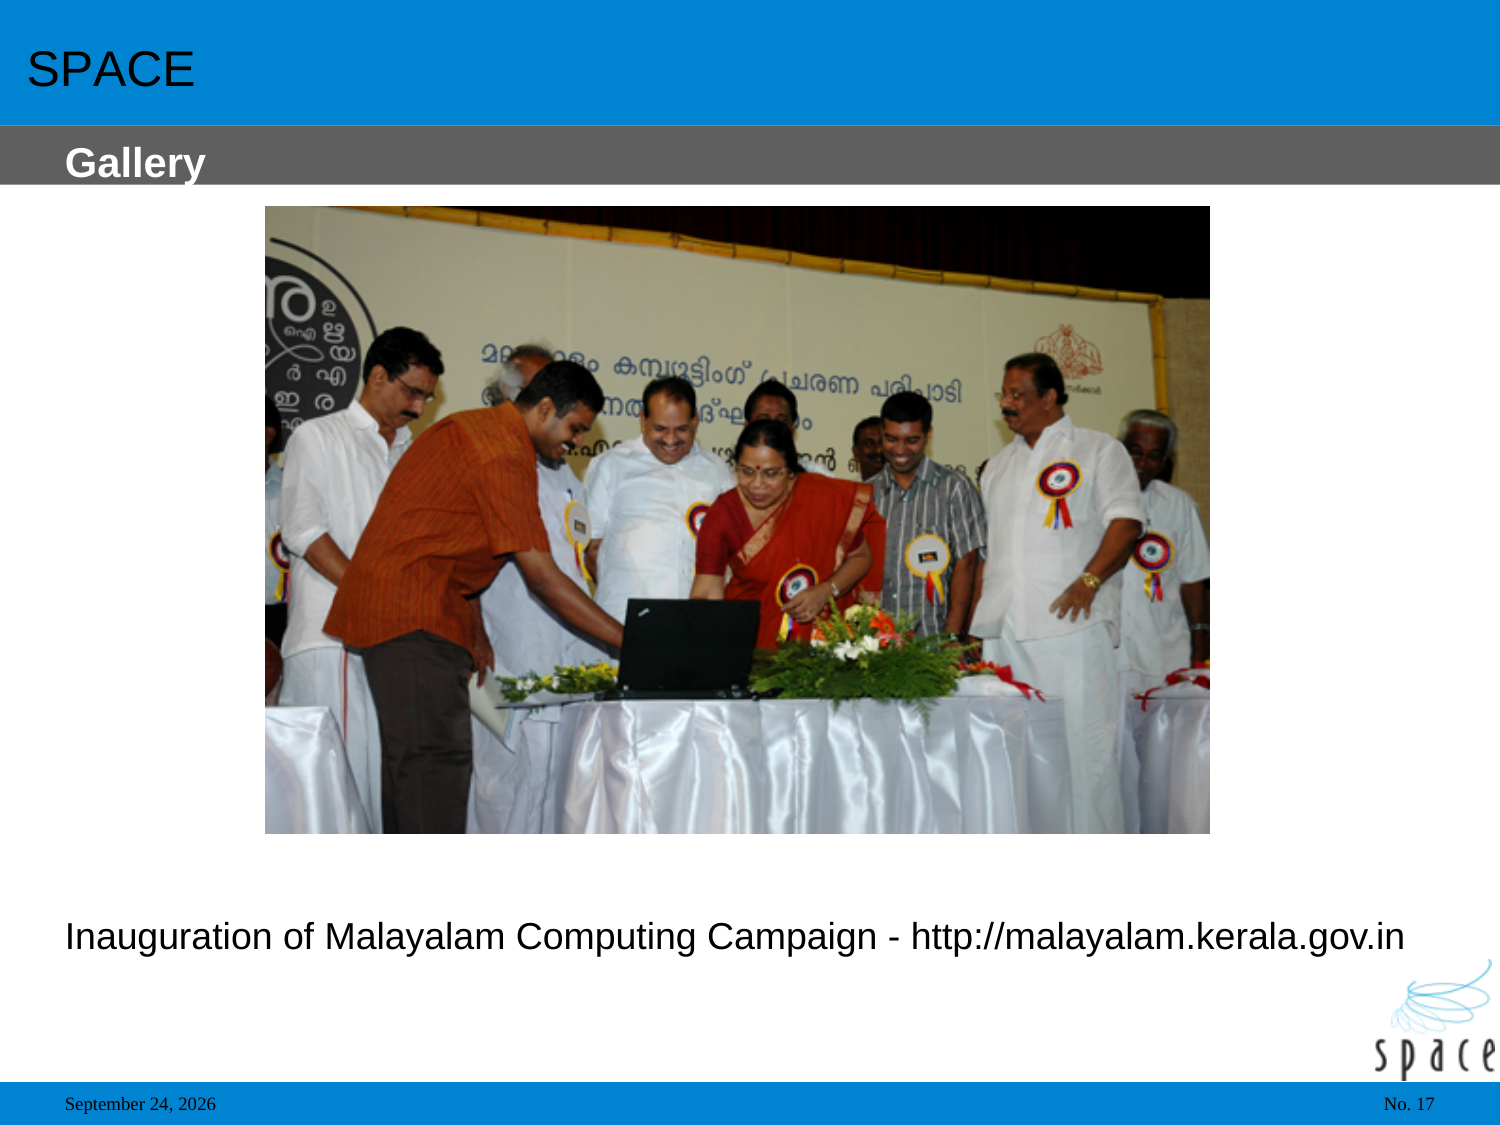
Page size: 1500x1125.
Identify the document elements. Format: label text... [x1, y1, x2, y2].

picture [265, 206, 1210, 834]
picture [1375, 959, 1495, 1081]
list Inauguration of Malayalam Computing Campaign - http://malayalam.kerala.gov.in [64, 915, 1436, 1000]
title Gallery [64, 139, 1436, 187]
